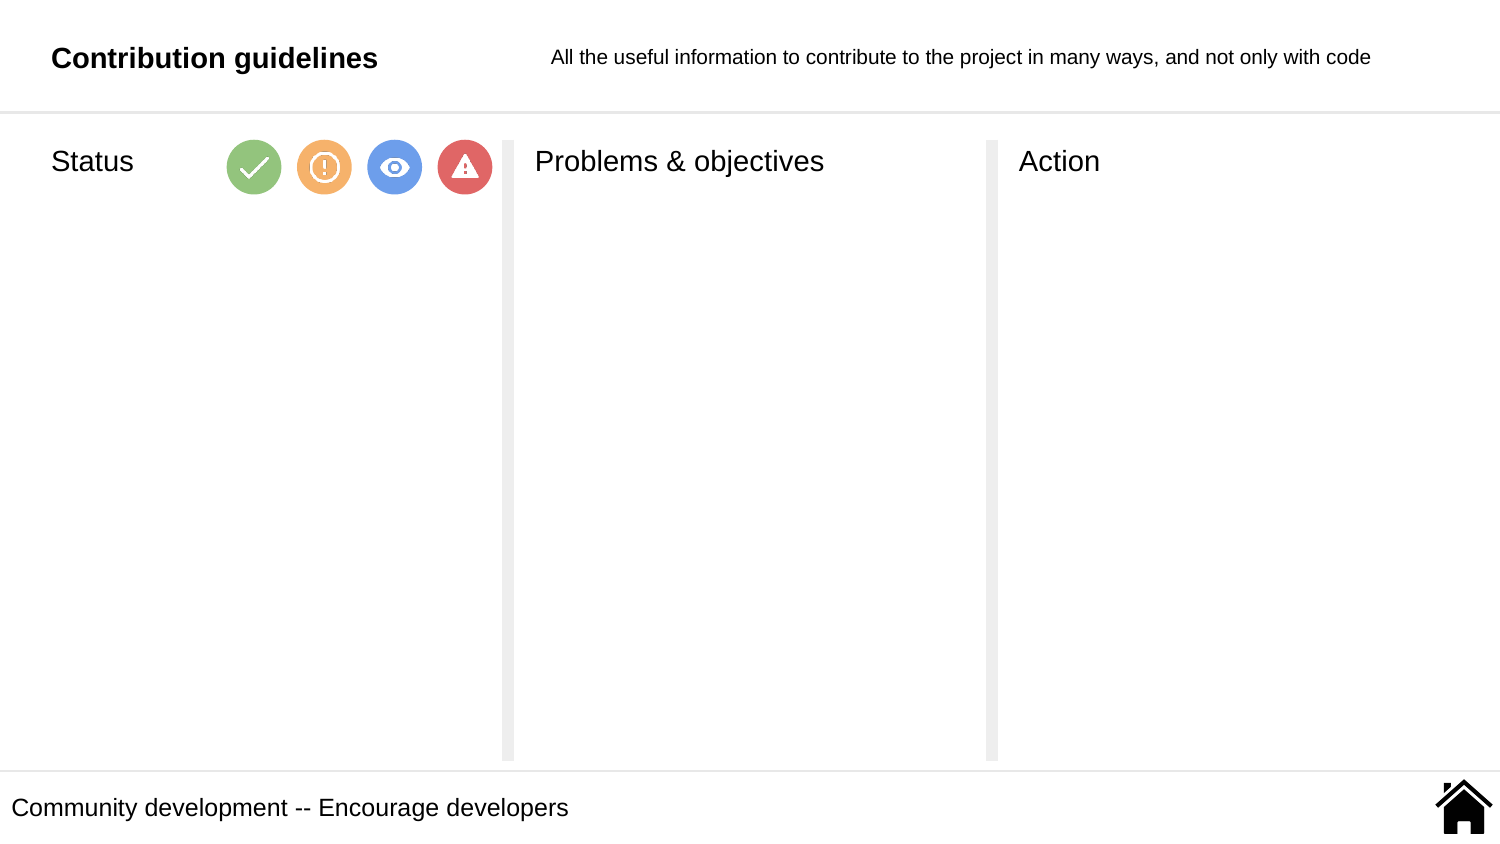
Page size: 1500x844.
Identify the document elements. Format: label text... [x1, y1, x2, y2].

list All the useful information to contribute to the project in many ways, and not only with code [539, 15, 1461, 98]
text_box [367, 139, 423, 195]
list Problems & objectives [523, 131, 977, 769]
text_box [236, 139, 272, 146]
picture [233, 146, 275, 188]
picture [378, 152, 411, 184]
text_box [236, 188, 272, 195]
text_box [437, 139, 493, 195]
text_box [296, 139, 352, 195]
list Community development -- Encourage developers [0, 769, 1218, 844]
text_box [226, 149, 233, 185]
title Contribution guidelines [39, 15, 524, 98]
picture [306, 148, 343, 186]
list Action [1007, 131, 1461, 770]
picture [1435, 779, 1493, 834]
list Status [39, 131, 493, 769]
text_box [275, 149, 282, 185]
picture [449, 149, 481, 182]
